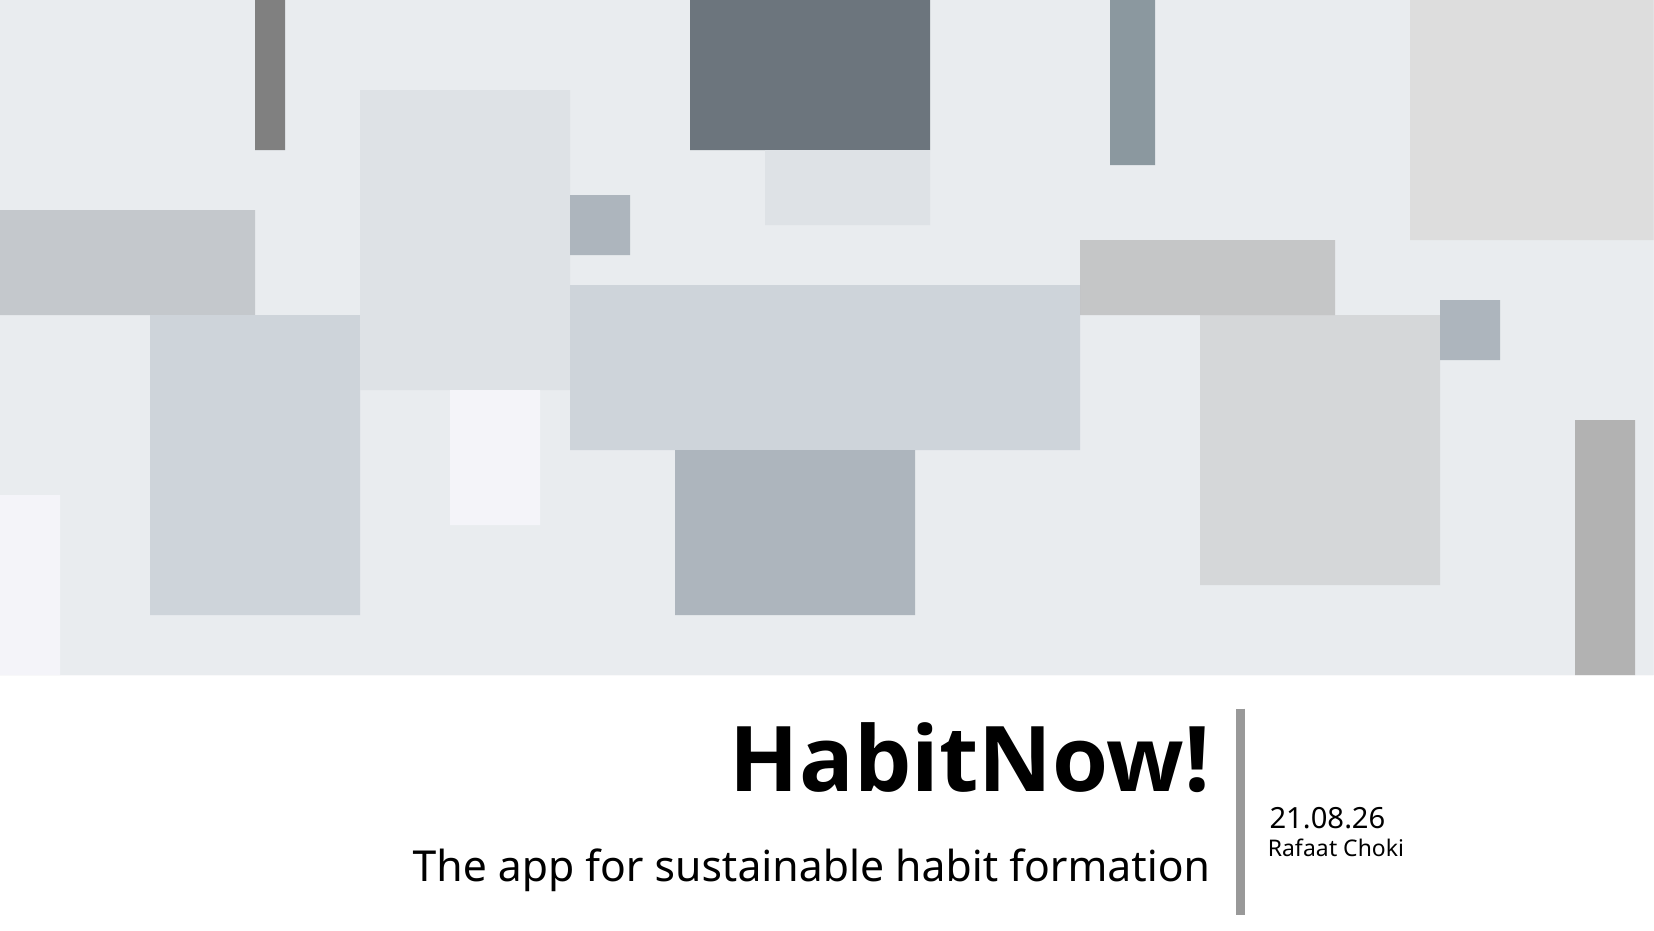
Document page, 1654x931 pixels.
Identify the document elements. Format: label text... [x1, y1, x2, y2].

subtitle The app for sustainable habit formation [59, 835, 1211, 895]
title HabitNow! [59, 694, 1211, 819]
text_box Rafaat Choki [1253, 825, 1426, 872]
